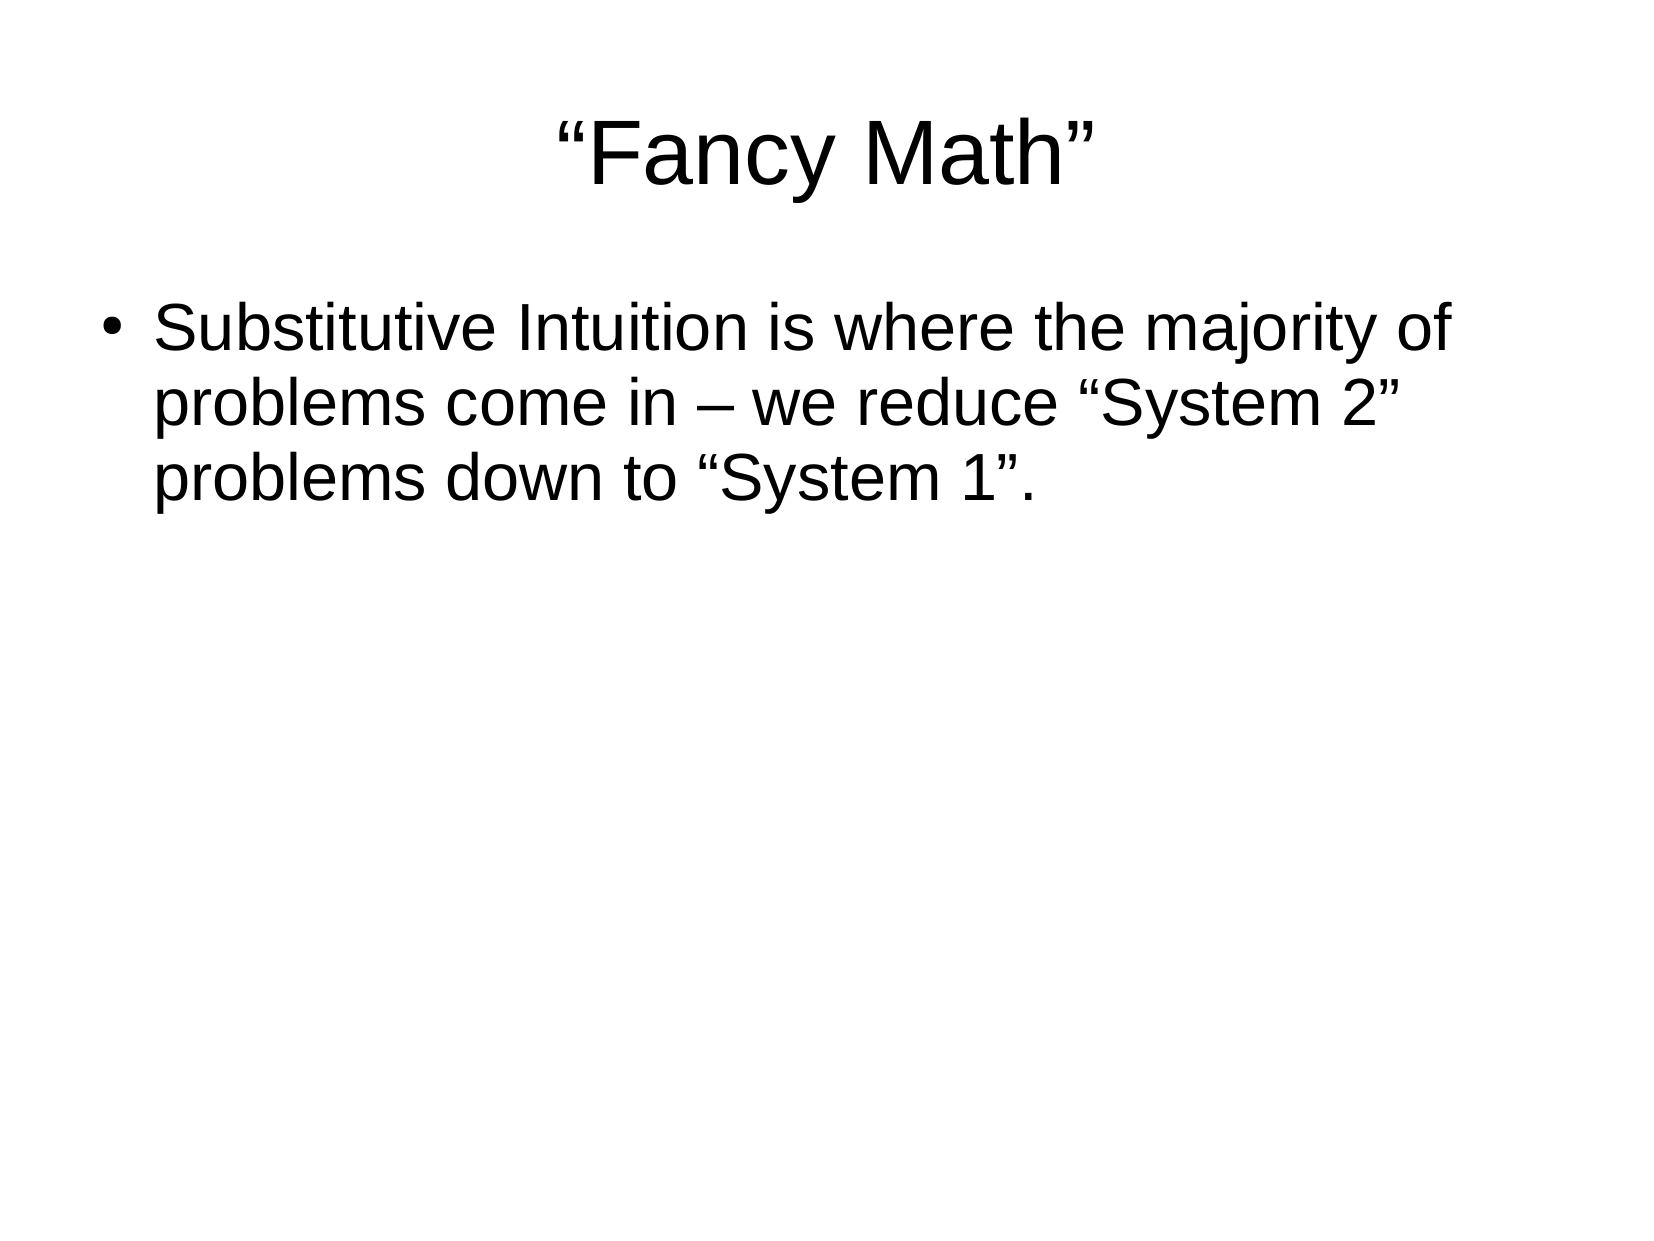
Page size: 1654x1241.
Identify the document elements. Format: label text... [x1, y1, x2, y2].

title “Fancy Math” [82, 49, 1571, 257]
list Substitutive Intuition is where the majority of problems come in – we reduce “System 2” problems down to “System 1”. [82, 290, 1571, 1010]
